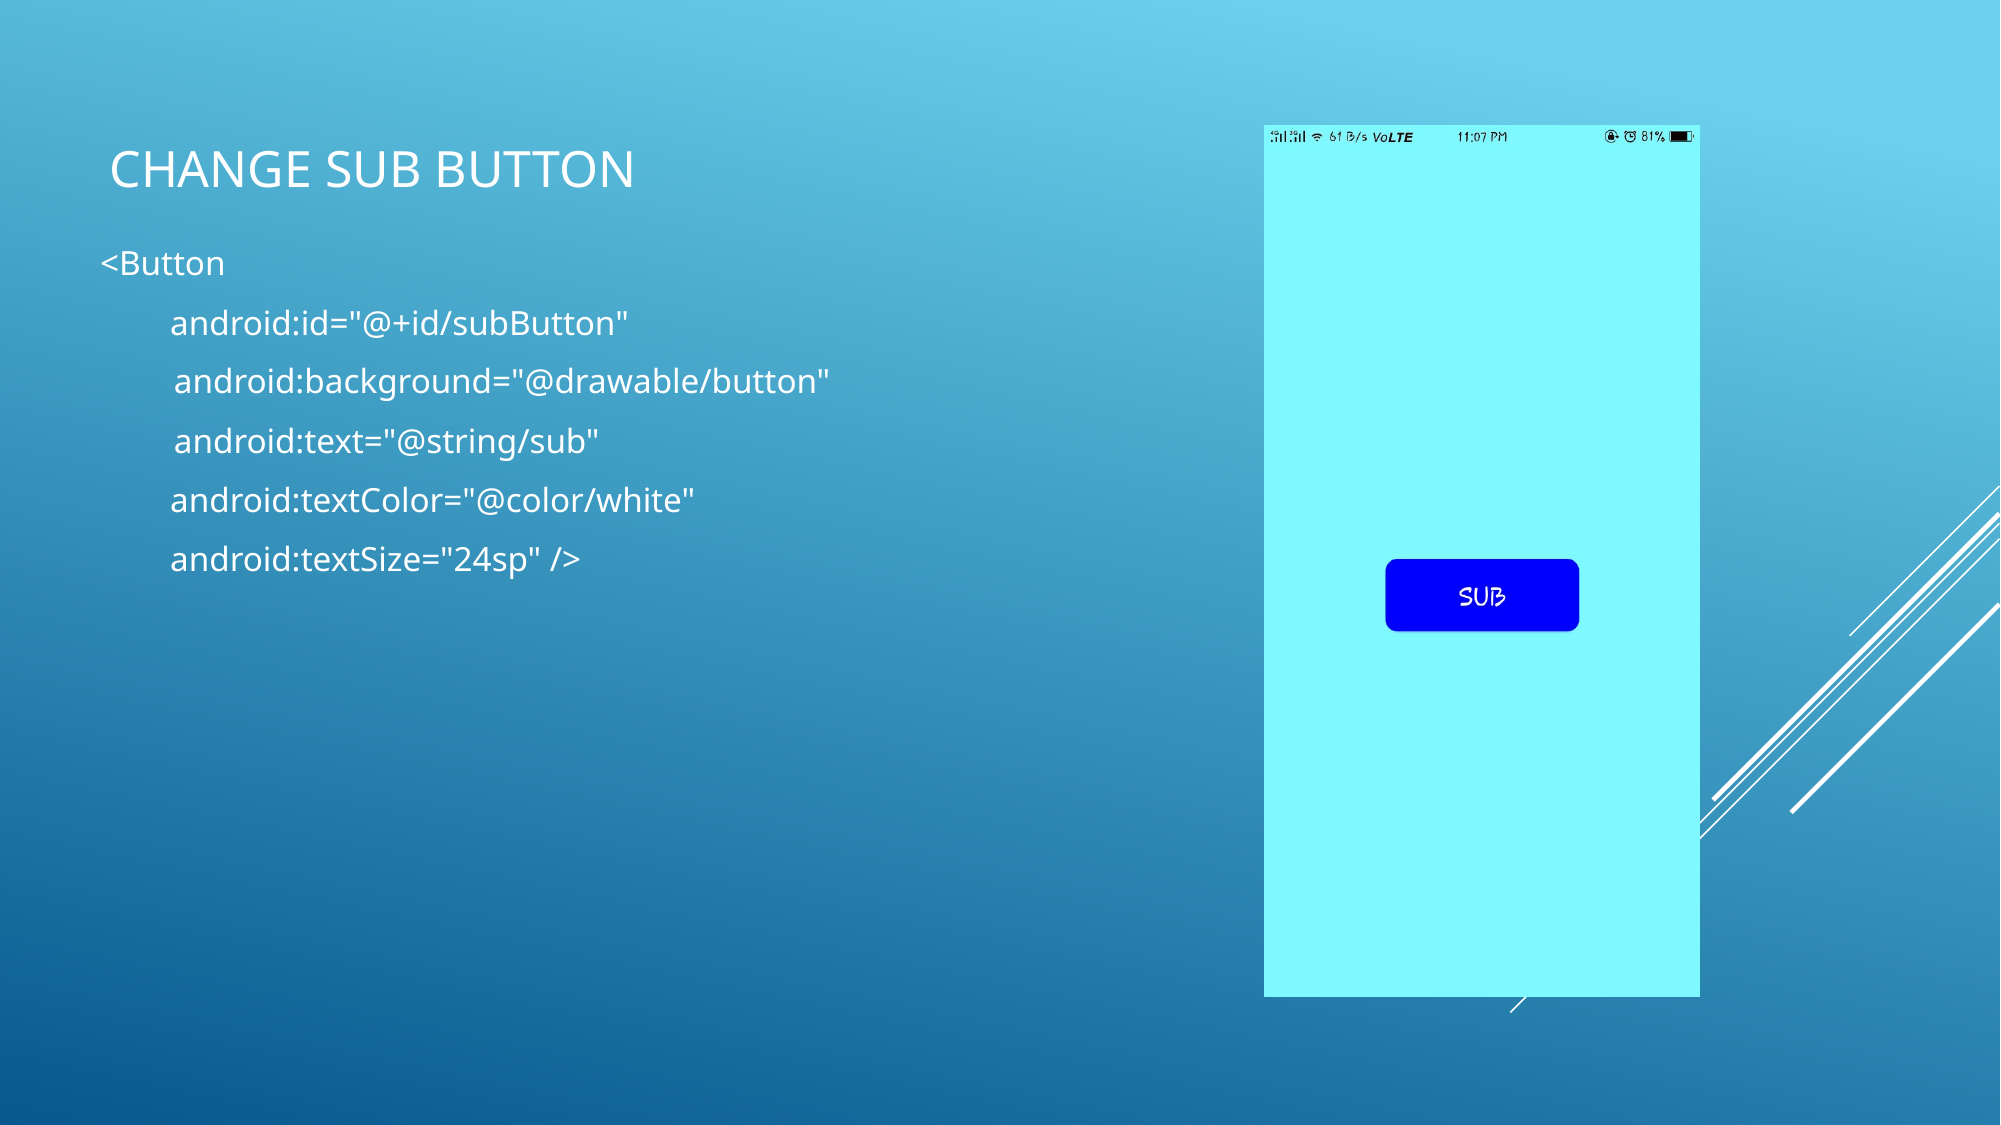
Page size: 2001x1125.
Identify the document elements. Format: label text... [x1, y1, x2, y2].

title Change Sub BUTTON [94, 0, 695, 205]
list <Button android:id="@+id/subButton" android:background="@drawable/button" android:text="@string/sub" android:textColor="@color/white" android:textSize="24sp" /> [85, 235, 1759, 1092]
picture [1264, 125, 1700, 997]
